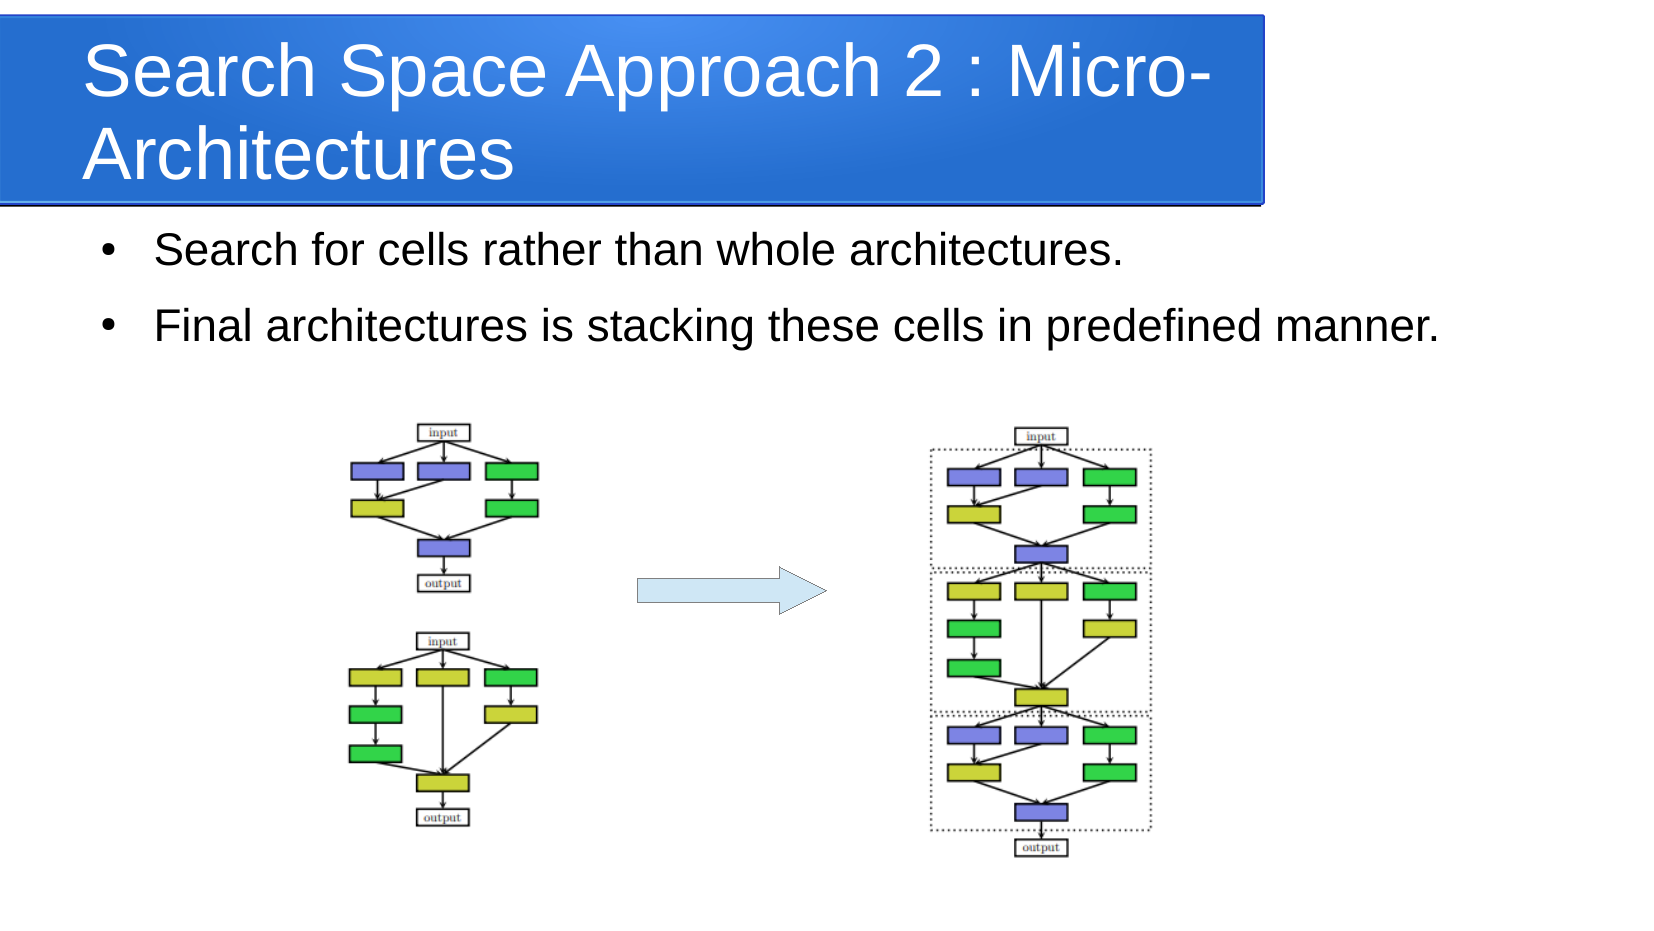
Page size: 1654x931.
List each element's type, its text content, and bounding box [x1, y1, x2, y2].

list Search for cells rather than whole architectures. Final architectures is stacking these cells in predefined manner. [82, 224, 1571, 764]
picture [897, 382, 1205, 878]
title Search Space Approach 2 : Micro- Architectures [82, 29, 1235, 196]
text_box [637, 566, 827, 615]
picture [318, 377, 567, 871]
